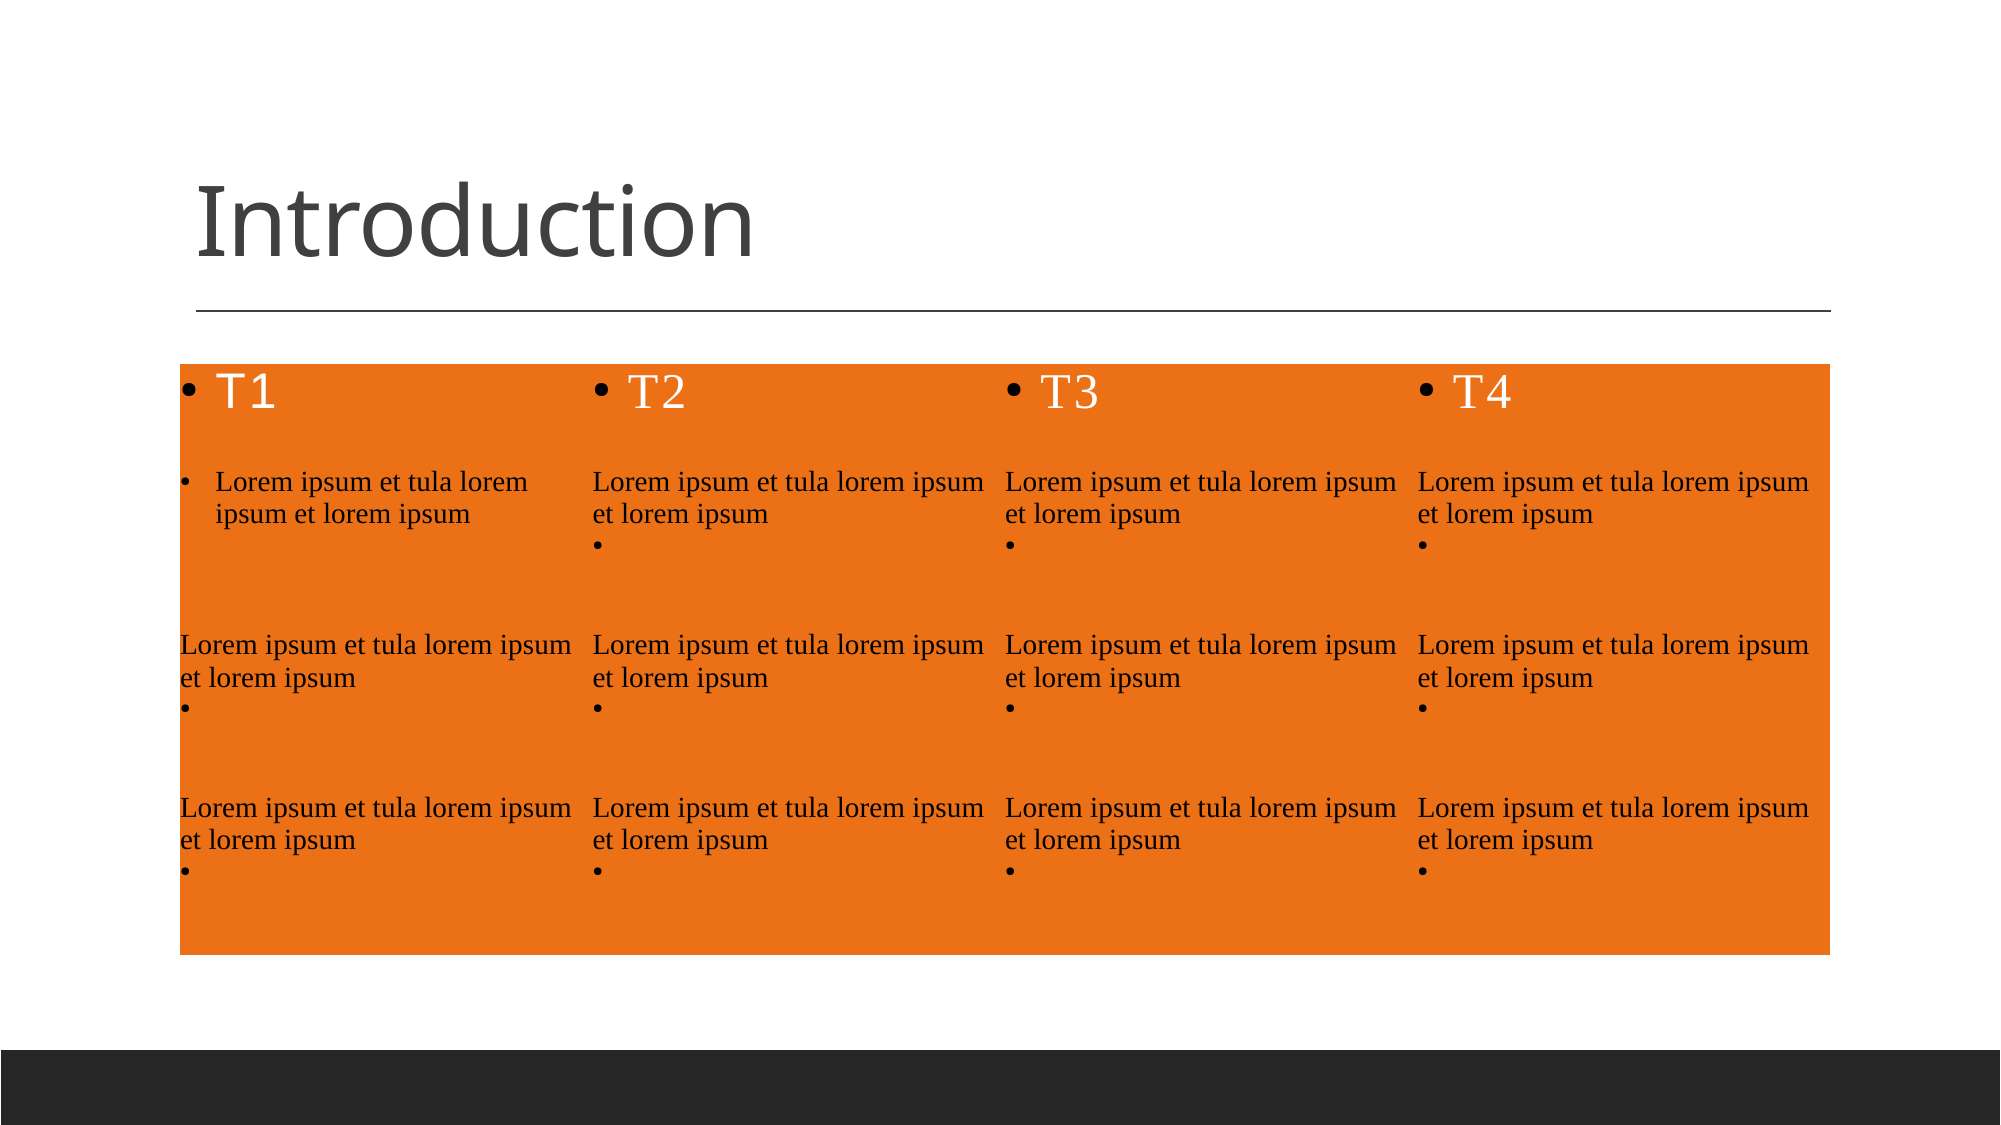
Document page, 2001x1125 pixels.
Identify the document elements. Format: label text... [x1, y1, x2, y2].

table_header T1 [180, 364, 592, 466]
table_cell Lorem ipsum et tula lorem ipsum et lorem ipsum [1417, 629, 1830, 792]
table_header T4 [1417, 364, 1830, 466]
table_cell Lorem ipsum et tula lorem ipsum et lorem ipsum [592, 629, 1005, 792]
table_cell Lorem ipsum et tula lorem ipsum et lorem ipsum [1417, 792, 1830, 955]
table_cell Lorem ipsum et tula lorem ipsum et lorem ipsum [1005, 792, 1417, 955]
table_cell Lorem ipsum et tula lorem ipsum et lorem ipsum [1417, 466, 1830, 629]
table_cell Lorem ipsum et tula lorem ipsum et lorem ipsum [592, 466, 1005, 629]
table_header T3 [1005, 364, 1417, 466]
table_cell Lorem ipsum et tula lorem ipsum et lorem ipsum [1005, 466, 1417, 629]
table_cell Lorem ipsum et tula lorem ipsum et lorem ipsum [592, 792, 1005, 955]
table_header T2 [592, 364, 1005, 466]
table_cell Lorem ipsum et tula lorem ipsum et lorem ipsum [180, 466, 592, 629]
title Introduction [180, 47, 1831, 286]
table_cell Lorem ipsum et tula lorem ipsum et lorem ipsum [1005, 629, 1417, 792]
table_cell Lorem ipsum et tula lorem ipsum et lorem ipsum [180, 792, 592, 955]
table_cell Lorem ipsum et tula lorem ipsum et lorem ipsum [180, 629, 592, 792]
